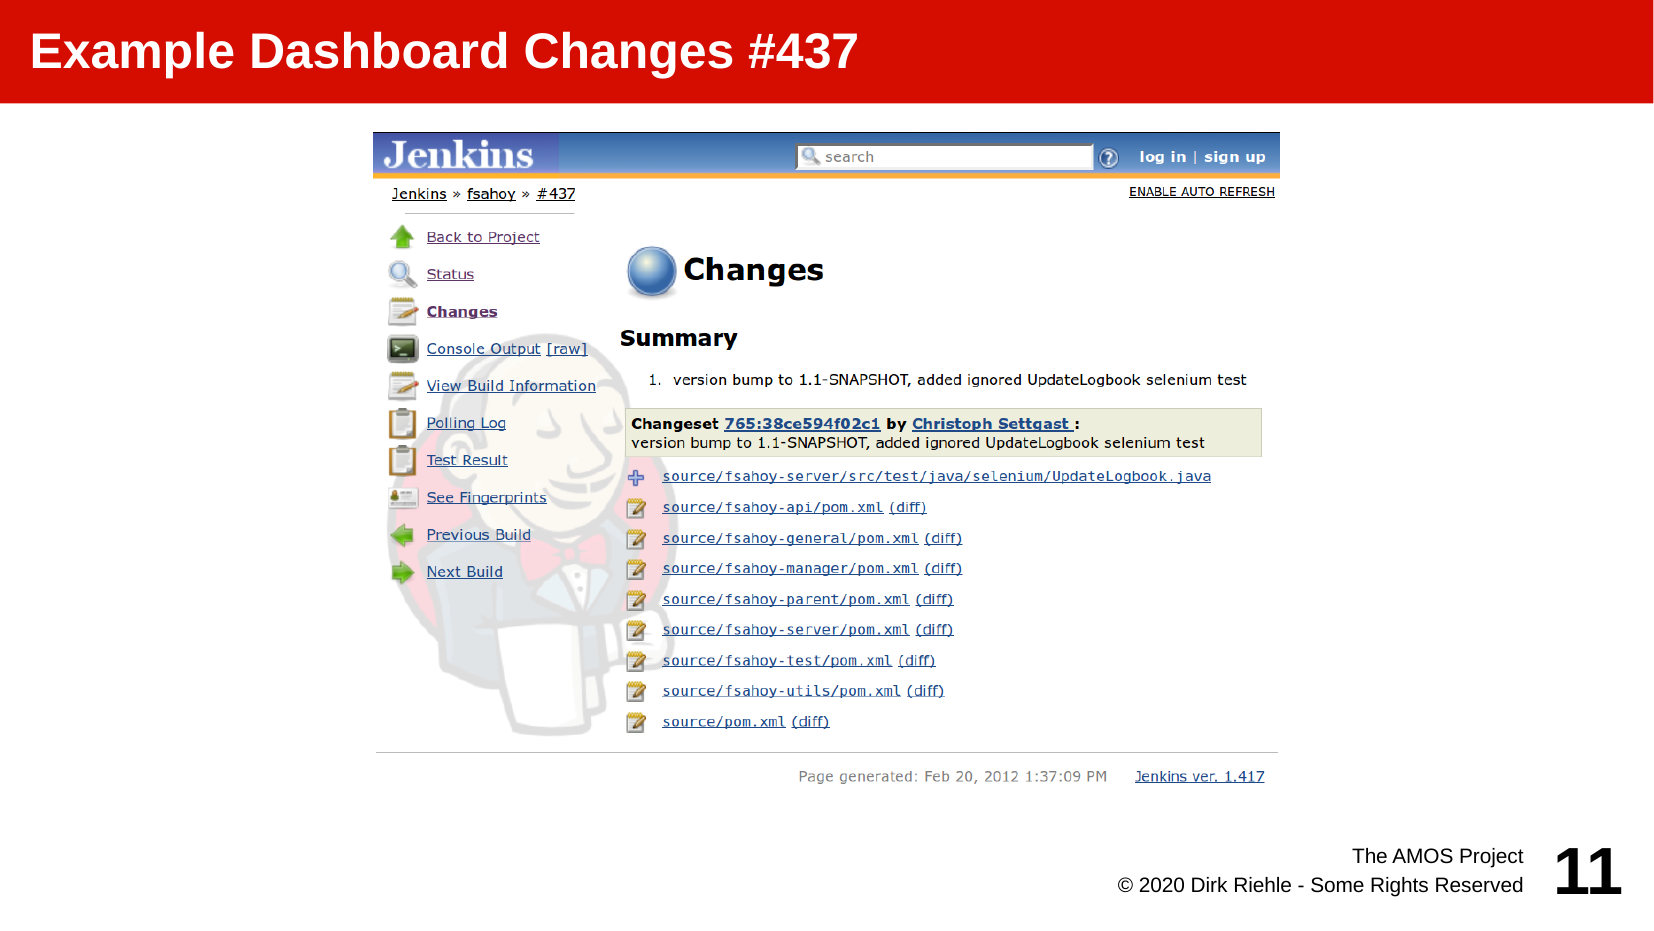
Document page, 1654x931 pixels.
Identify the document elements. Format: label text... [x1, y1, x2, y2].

title Example Dashboard Changes #437 [0, 0, 1654, 104]
picture [383, 132, 1270, 812]
